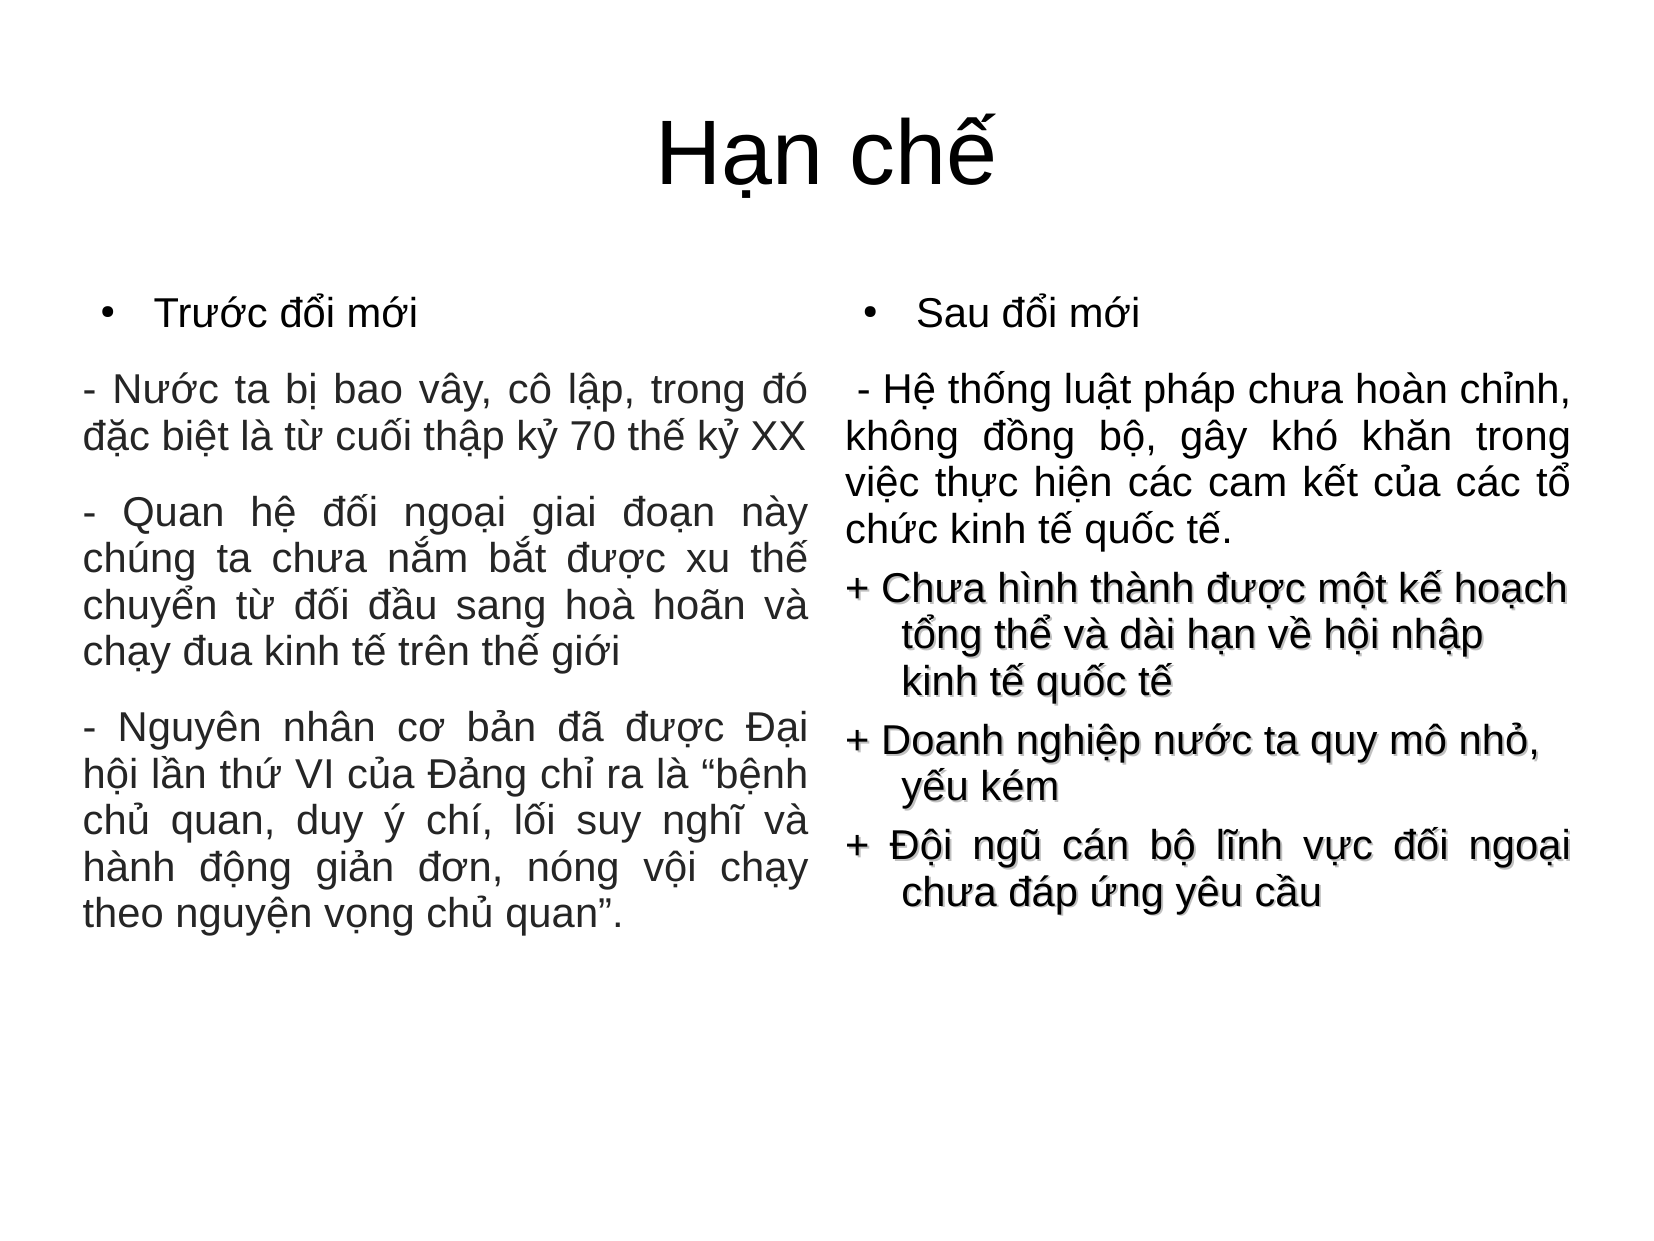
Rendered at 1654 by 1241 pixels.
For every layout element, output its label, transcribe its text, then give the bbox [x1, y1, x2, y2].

title Hạn chế [82, 49, 1571, 257]
list Trước đổi mới - Nước ta bị bao vây, cô lập, trong đó đặc biệt là từ cuối thập kỷ 70 thế kỷ XX - Quan hệ đối ngoại giai đoạn này chúng ta chưa nắm bắt được xu thế chuyển từ đối đầu sang hoà hoãn và chạy đua kinh tế trên thế giới - Nguyên nhân cơ bản đã được Đại hội lần thứ VI của Đảng chỉ ra là “bệnh chủ quan, duy ý chí, lối suy nghĩ và hành động giản đơn, nóng vội chạy theo nguyện vọng chủ quan”. [82, 290, 809, 1010]
list Sau đổi mới - Hệ thống luật pháp chưa hoàn chỉnh, không đồng bộ, gây khó khăn trong việc thực hiện các cam kết của các tổ chức kinh tế quốc tế. + Chưa hình thành được một kế hoạch tổng thể và dài hạn về hội nhập kinh tế quốc tế + Doanh nghiệp nước ta quy mô nhỏ, yếu kém + Đội ngũ cán bộ lĩnh vực đối ngoại chưa đáp ứng yêu cầu [845, 290, 1572, 1010]
